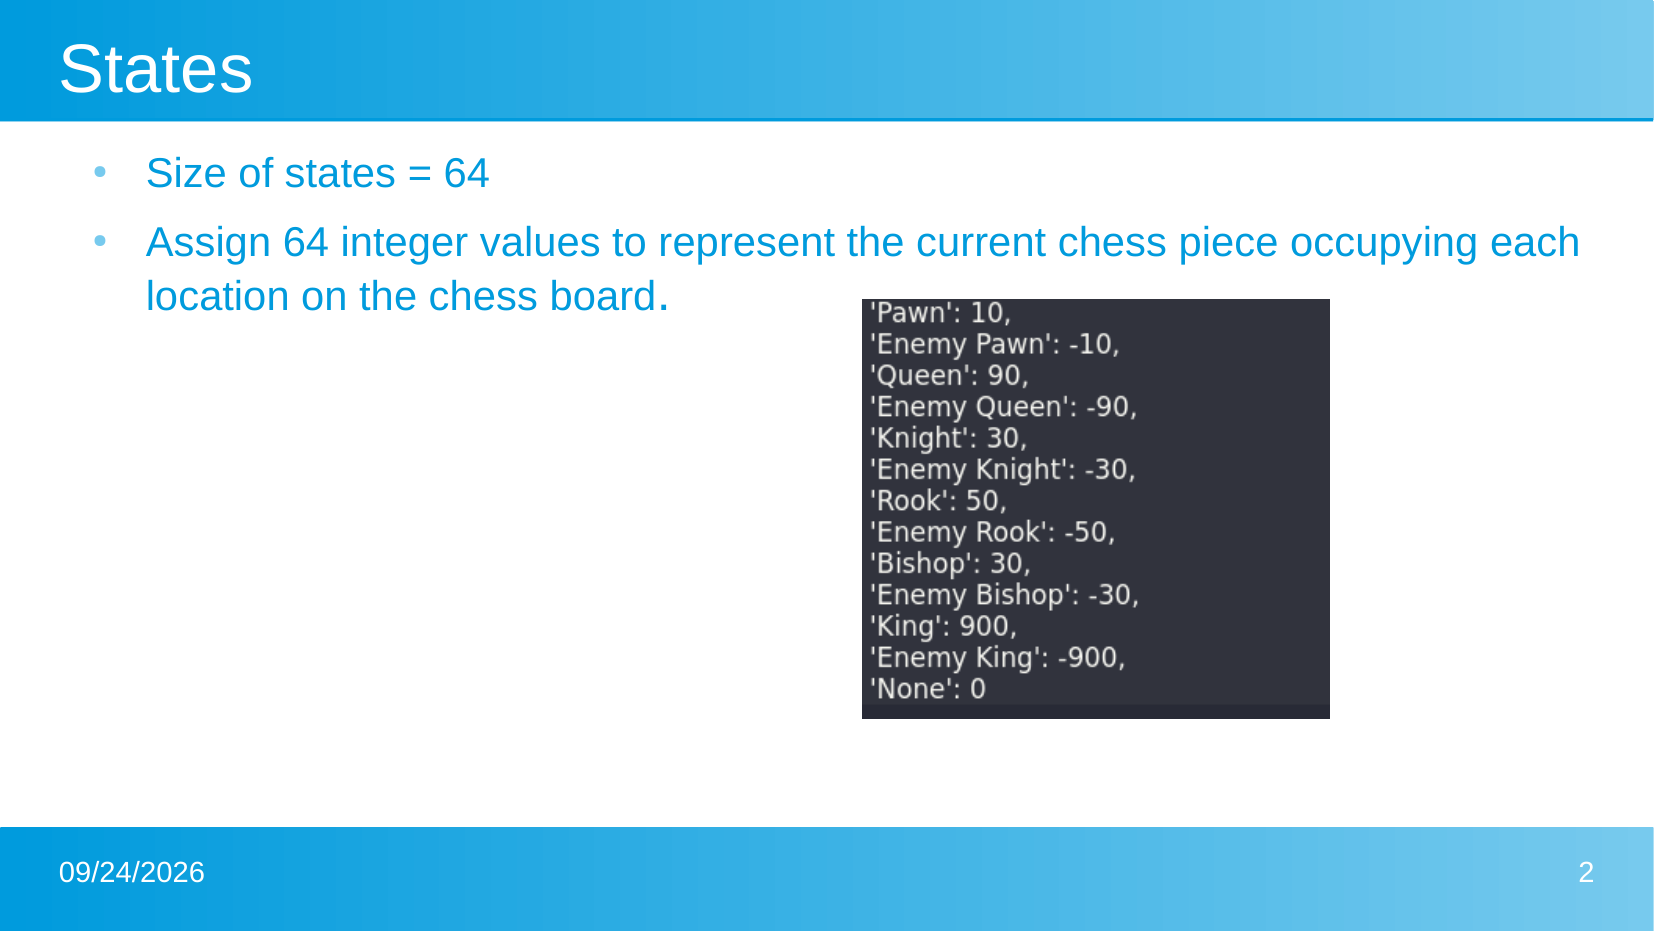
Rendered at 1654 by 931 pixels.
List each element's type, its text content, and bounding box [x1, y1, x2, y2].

picture [862, 299, 1330, 719]
title States [59, 29, 1595, 108]
list Size of states = 64 Assign 64 integer values to represent the current chess piece occupying each location on the chess board. [75, 150, 1611, 741]
